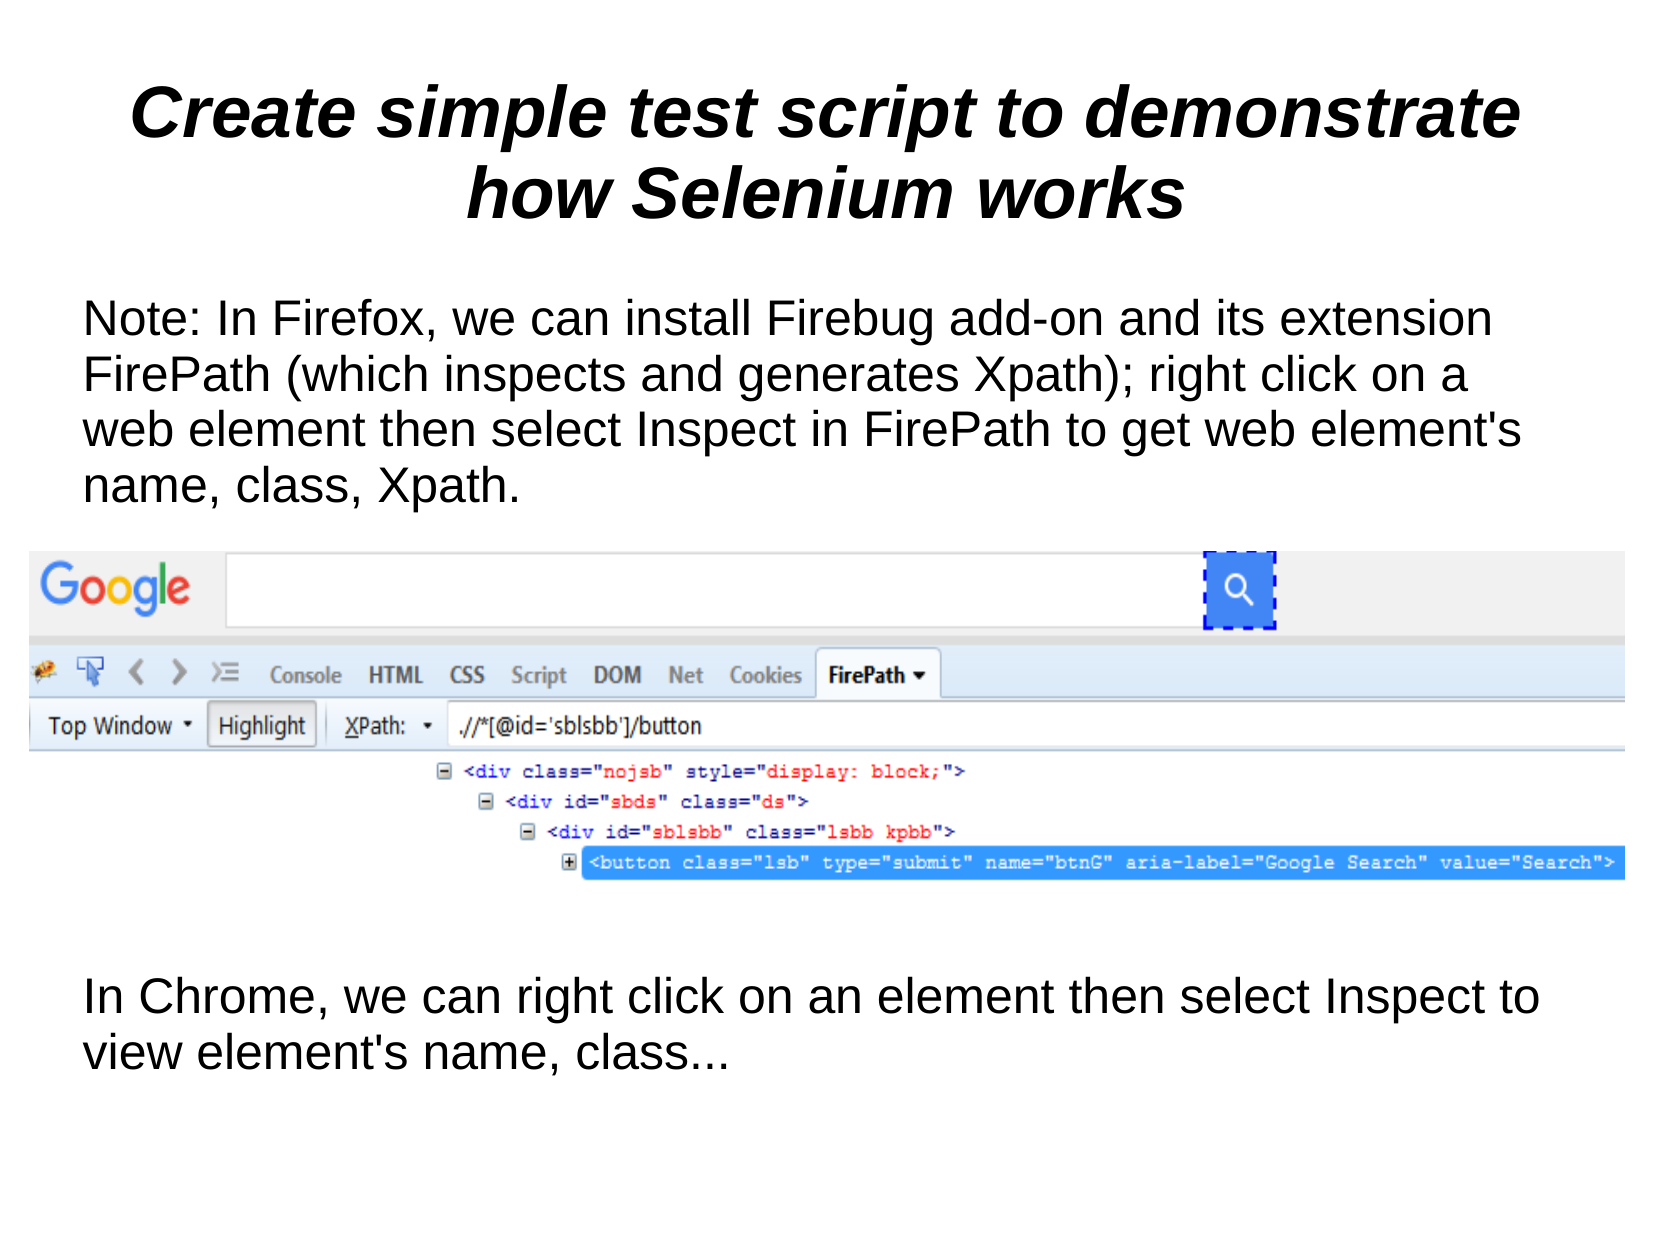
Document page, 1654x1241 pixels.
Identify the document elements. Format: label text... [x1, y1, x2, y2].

list Note: In Firefox, we can install Firebug add-on and its extension FirePath (which inspects and generates Xpath); right click on a web element then select Inspect in FirePath to get web element's name, class, Xpath. In Chrome, we can right click on an element then select Inspect to view element's name, class... [82, 290, 1571, 551]
title Create simple test script to demonstrate how Selenium works [82, 49, 1571, 257]
list Note: In Firefox, we can install Firebug add-on and its extension FirePath (which inspects and generates Xpath); right click on a web element then select Inspect in FirePath to get web element's name, class, Xpath. In Chrome, we can right click on an element then select Inspect to view element's name, class... [82, 886, 1571, 1192]
picture [29, 551, 1625, 886]
